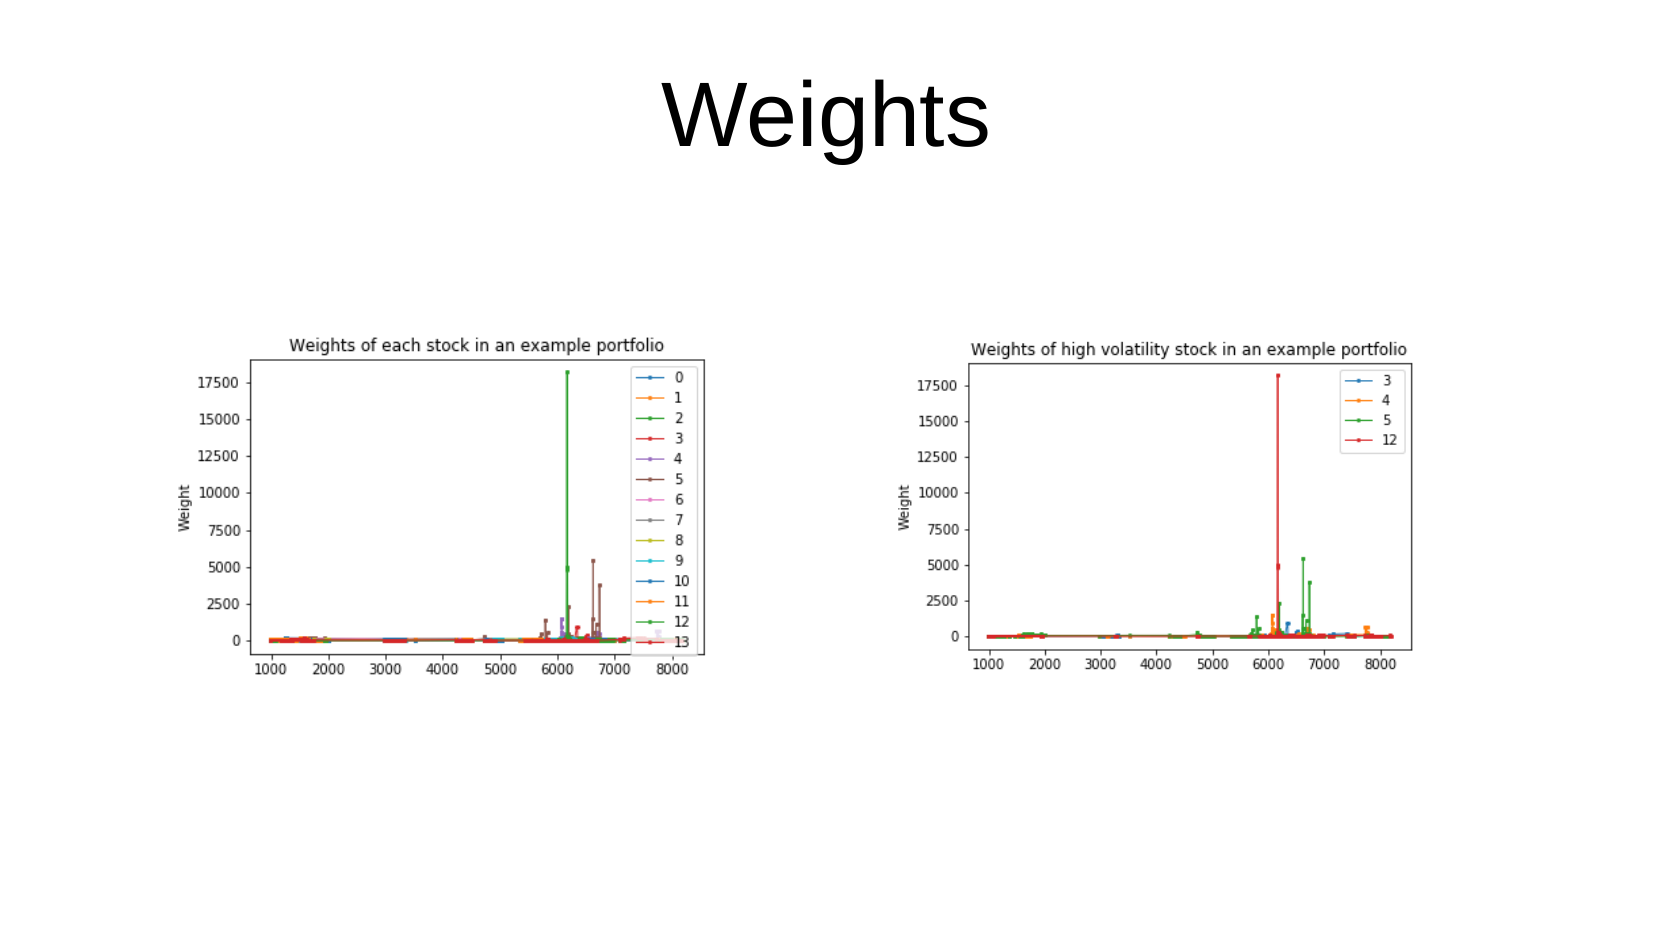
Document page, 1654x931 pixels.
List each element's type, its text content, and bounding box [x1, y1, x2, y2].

title Weights [82, 37, 1571, 193]
picture [897, 317, 1468, 697]
picture [177, 312, 762, 703]
